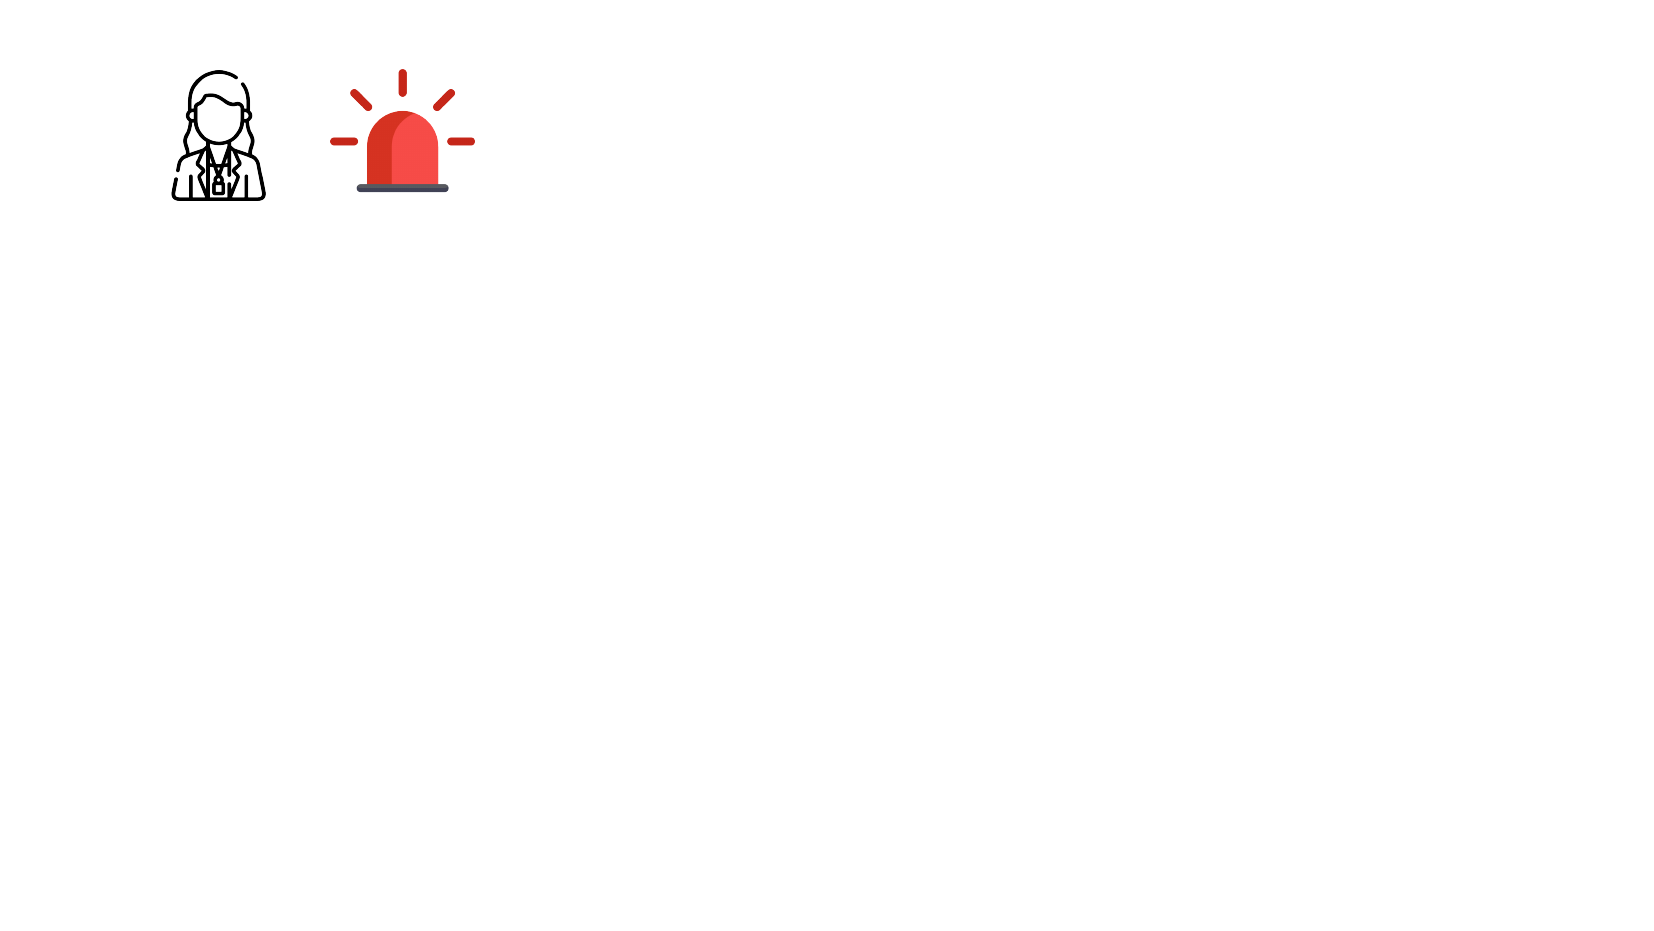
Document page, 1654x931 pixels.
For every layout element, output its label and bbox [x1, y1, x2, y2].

picture [330, 58, 475, 203]
picture [153, 70, 284, 201]
